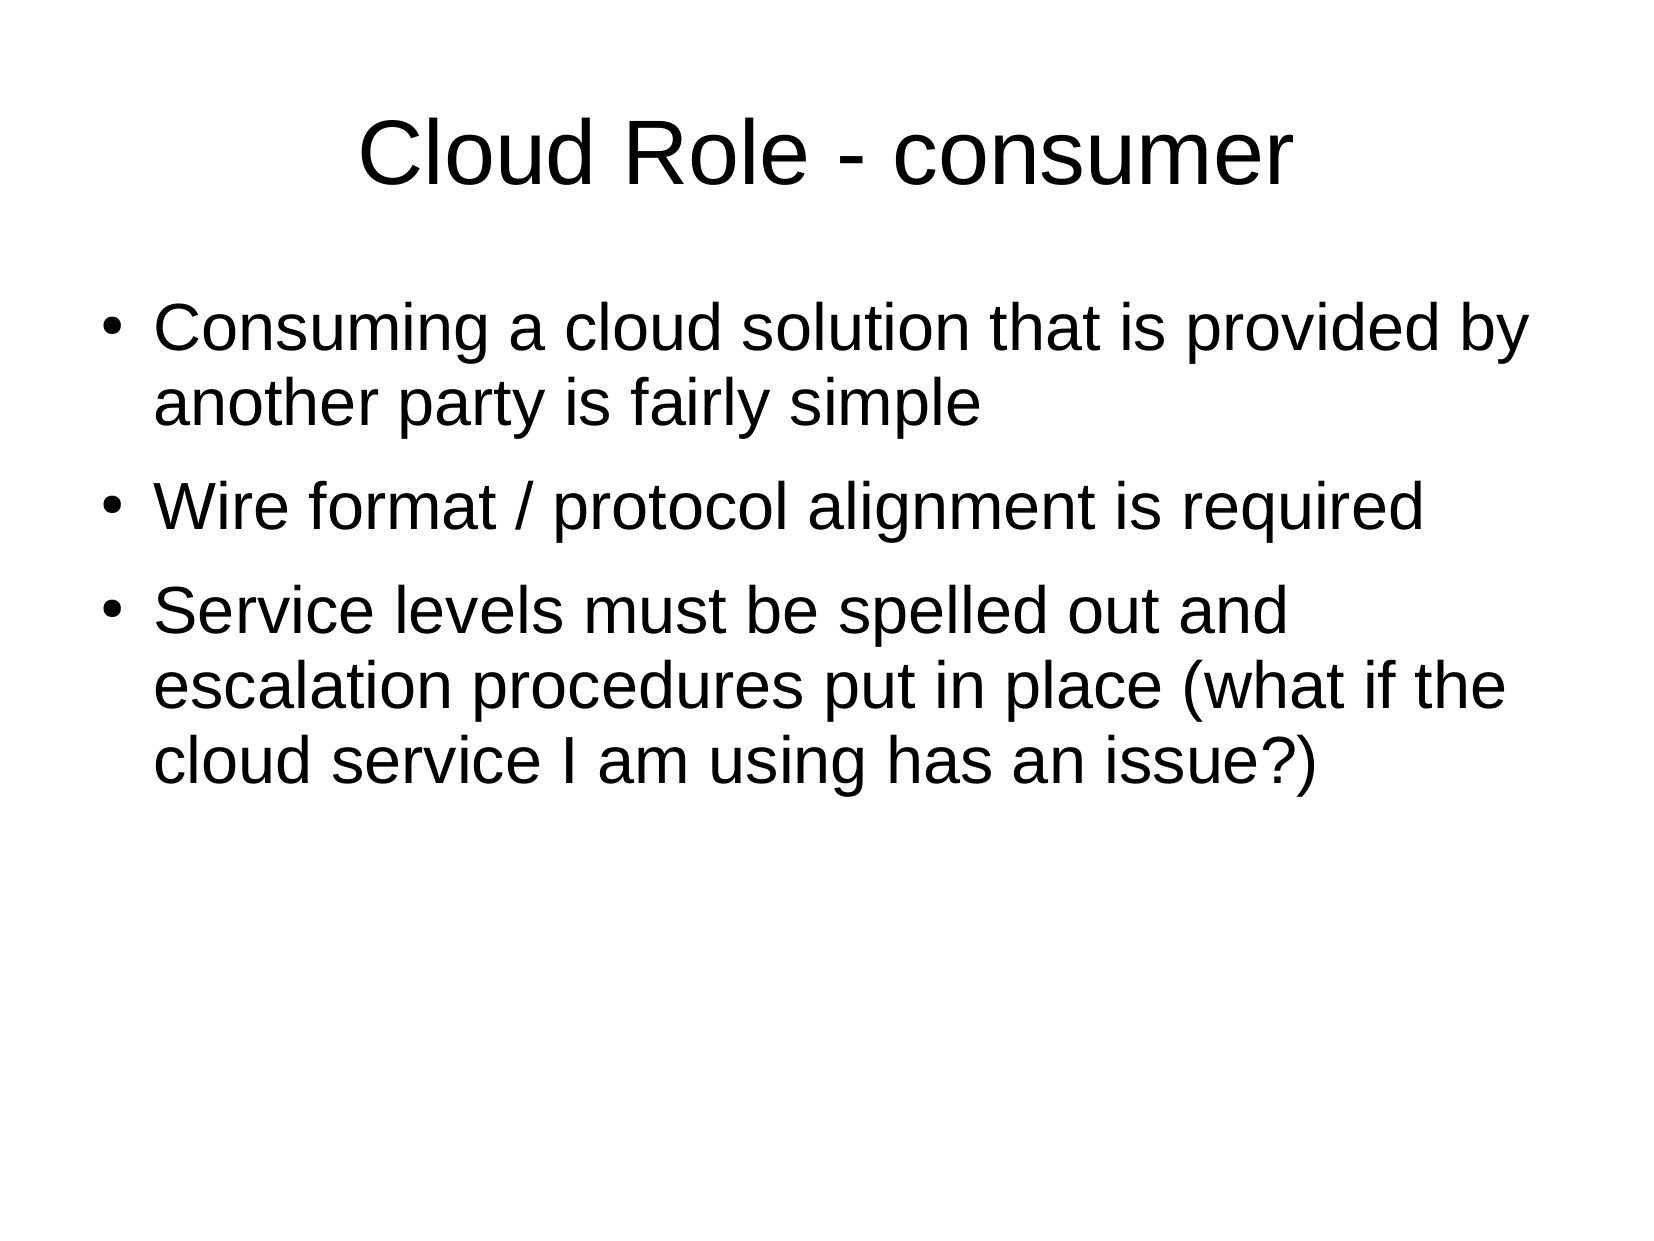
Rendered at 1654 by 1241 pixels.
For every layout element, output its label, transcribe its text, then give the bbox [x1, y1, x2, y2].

list Consuming a cloud solution that is provided by another party is fairly simple Wire format / protocol alignment is required Service levels must be spelled out and escalation procedures put in place (what if the cloud service I am using has an issue?) [82, 290, 1538, 1010]
title Cloud Role - consumer [82, 49, 1571, 257]
